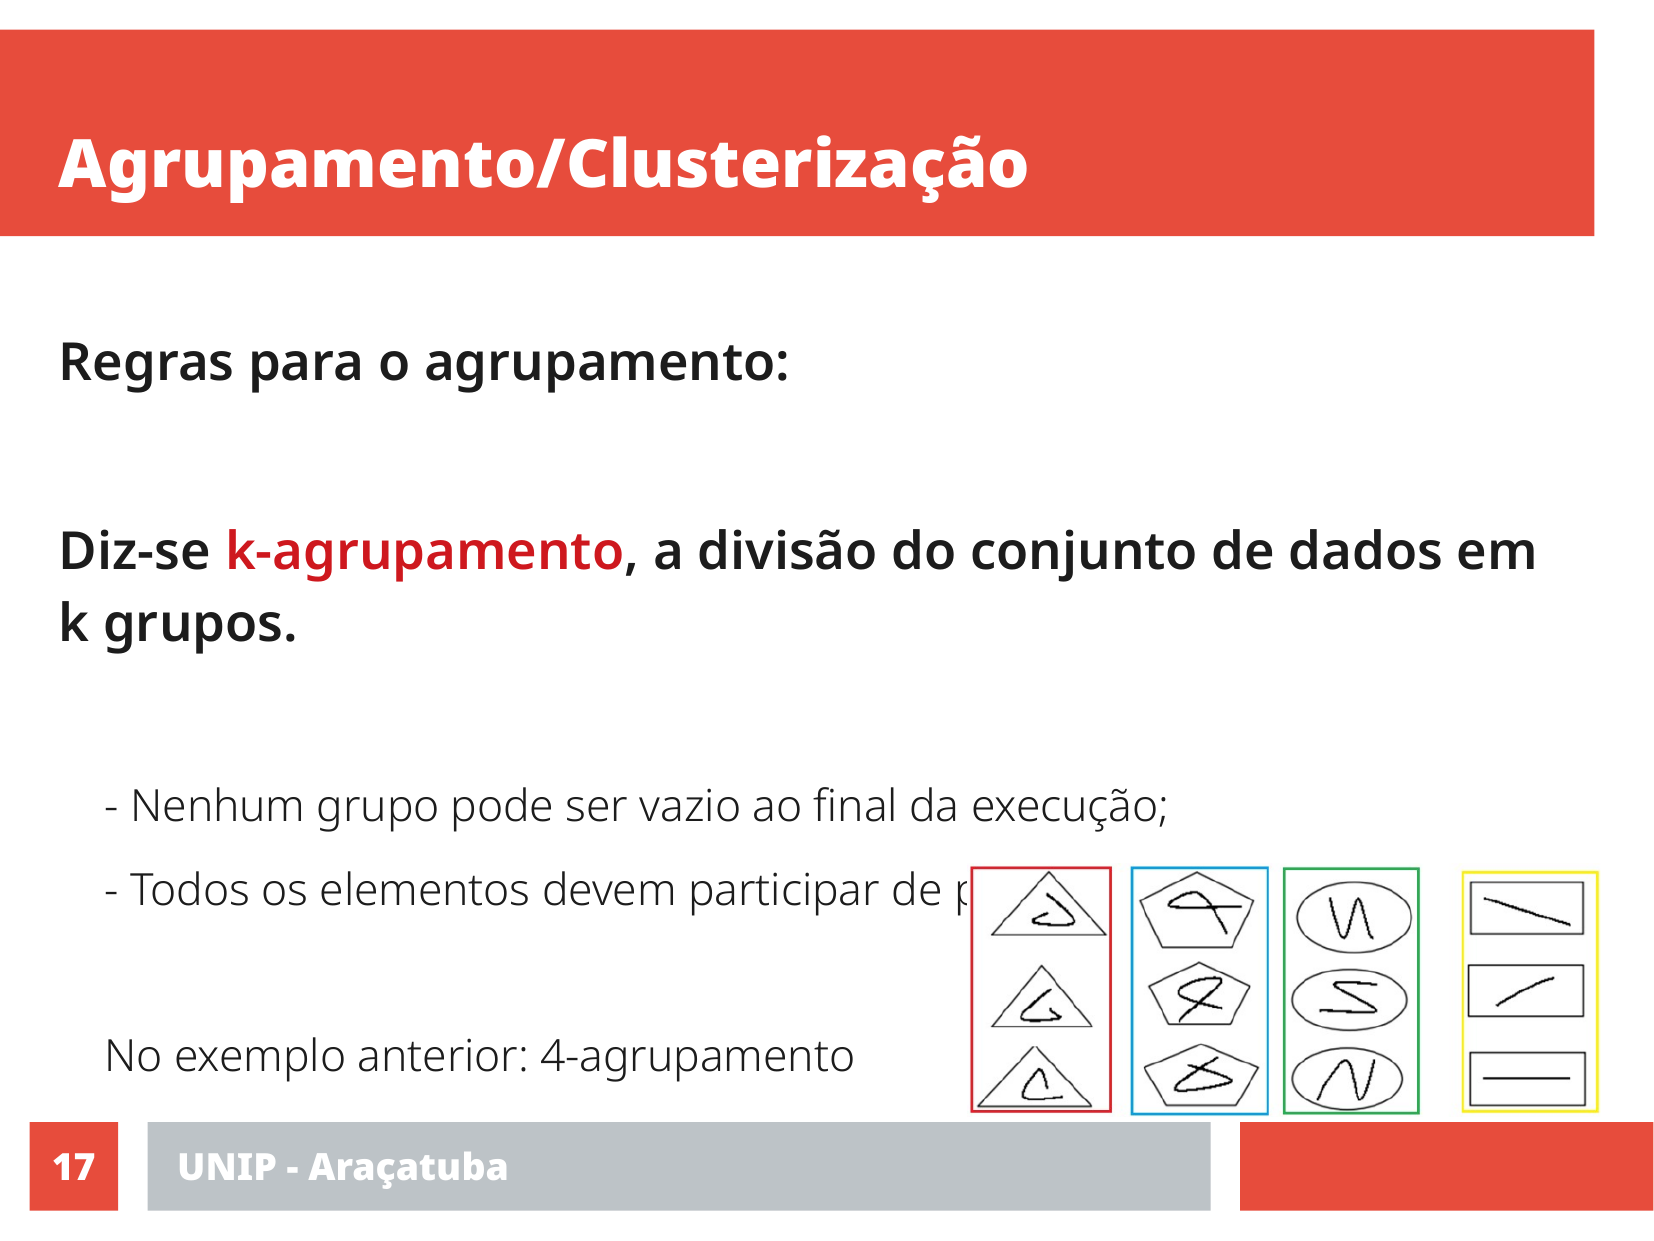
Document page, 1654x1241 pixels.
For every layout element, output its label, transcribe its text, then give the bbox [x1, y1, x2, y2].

picture [967, 863, 1606, 1117]
list Regras para o agrupamento: Diz-se k-agrupamento, a divisão do conjunto de dados em k grupos. - Nenhum grupo pode ser vazio ao final da execução; - Todos os elementos devem participar de pelo menos um grupo; No exemplo anterior: 4-agrupamento [59, 324, 1565, 1093]
title Agrupamento/Clusterização [59, 59, 1595, 207]
